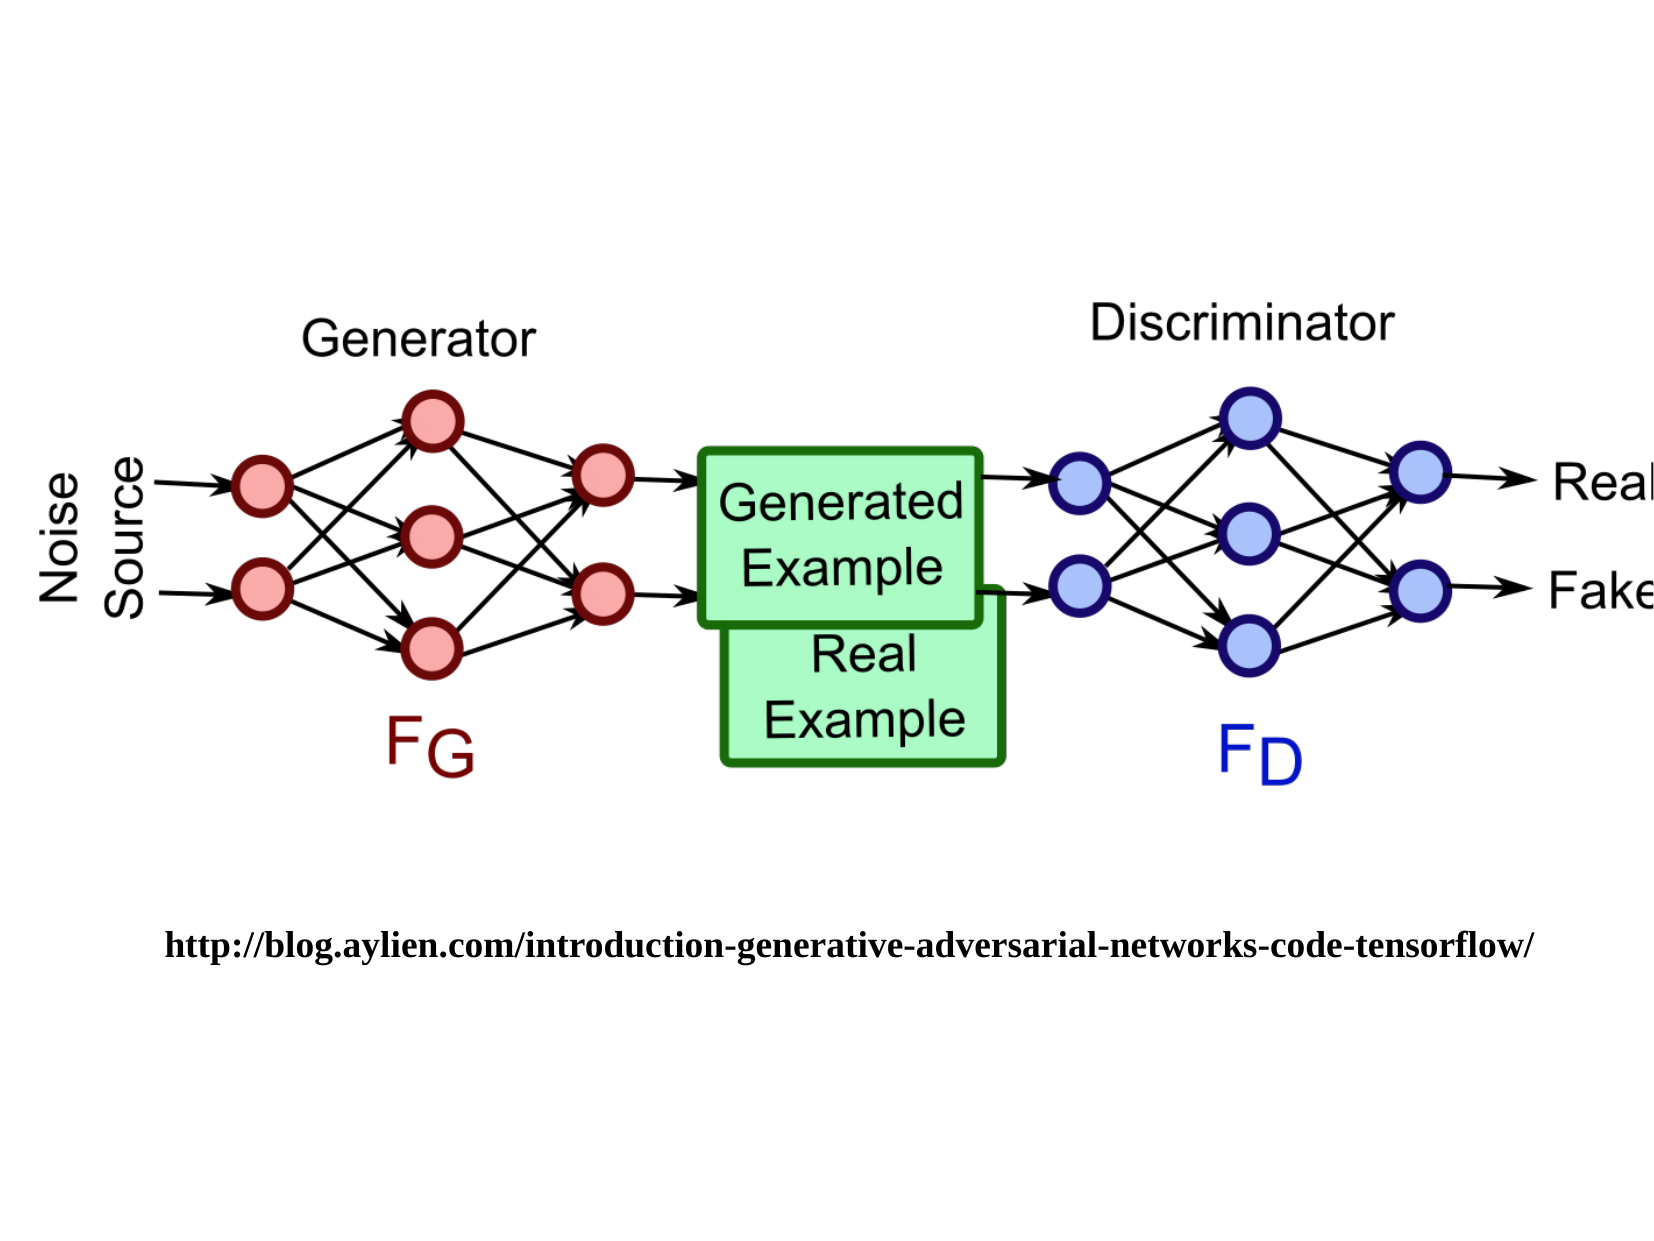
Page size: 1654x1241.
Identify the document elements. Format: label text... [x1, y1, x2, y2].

text_box http://blog.aylien.com/introduction-generative-adversarial-networks-code-tensorflow/ [149, 916, 1552, 981]
picture [23, 286, 1654, 802]
